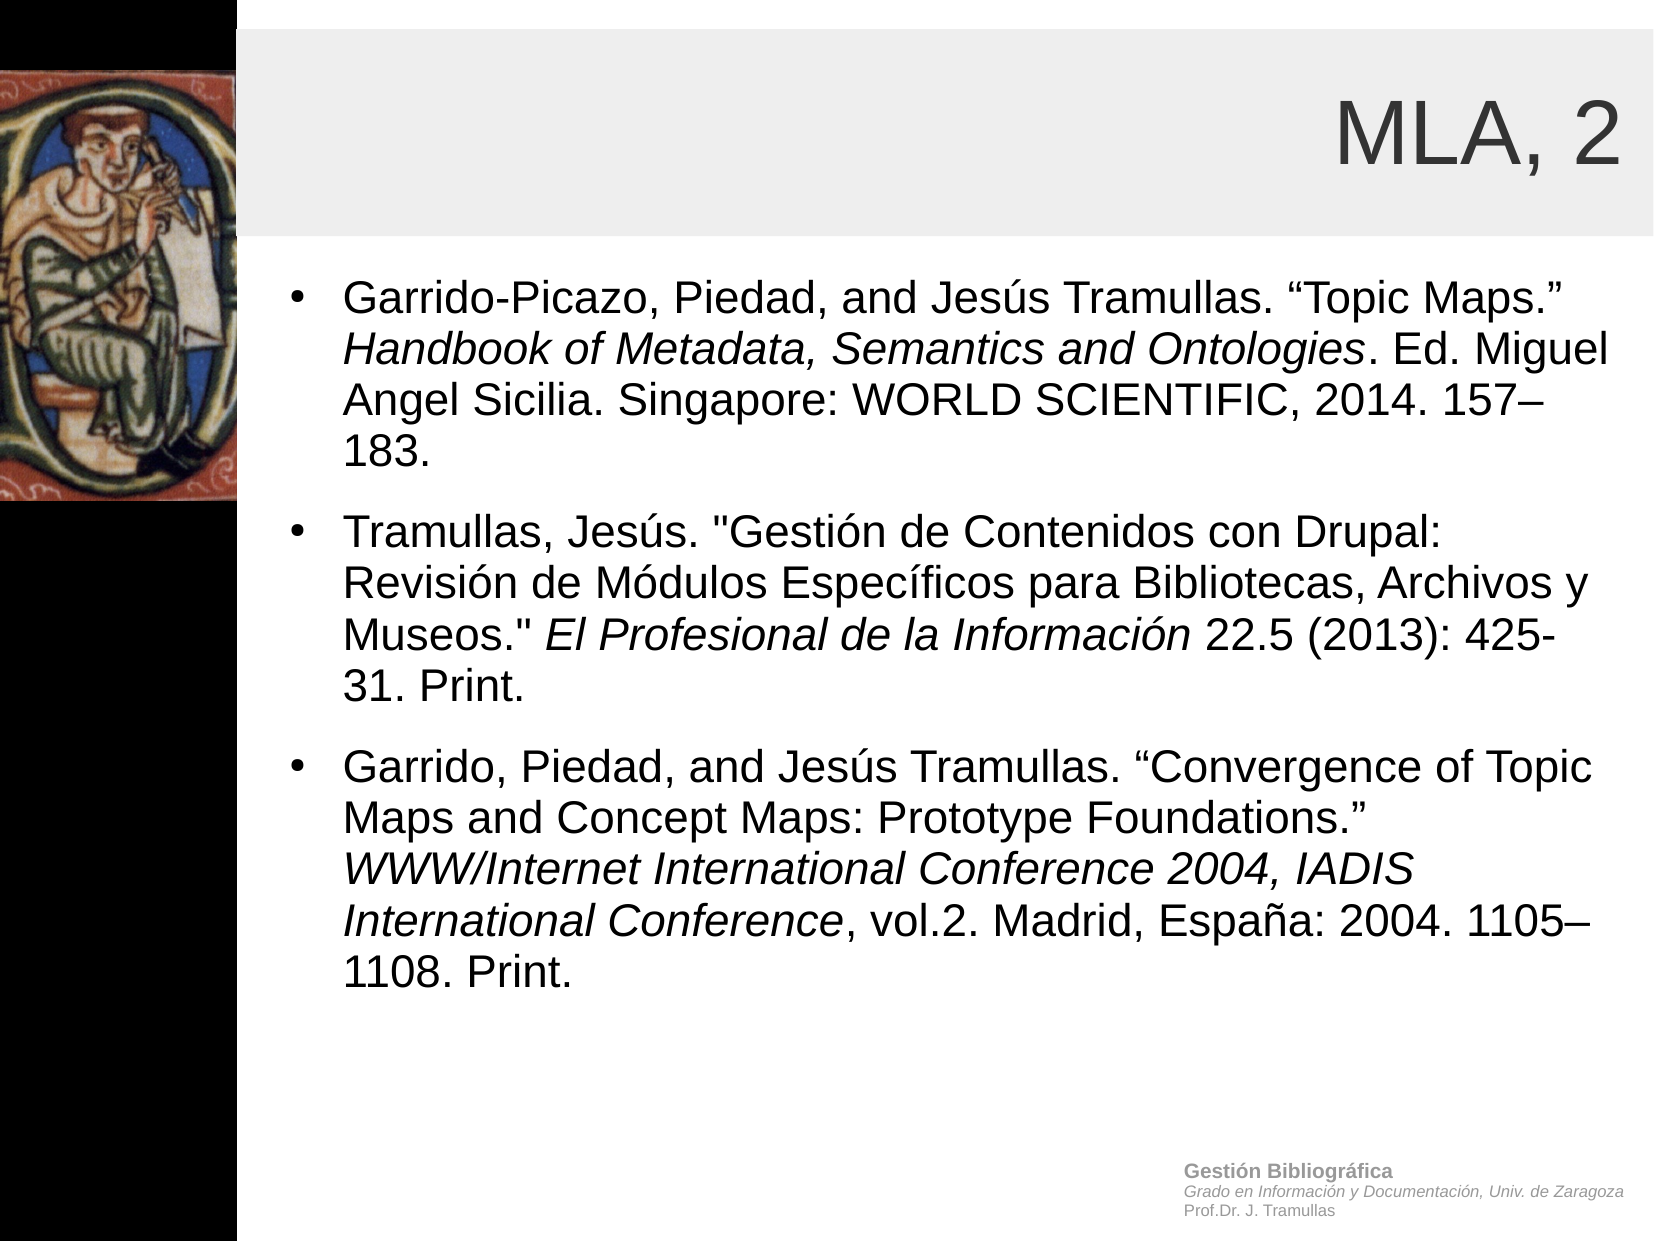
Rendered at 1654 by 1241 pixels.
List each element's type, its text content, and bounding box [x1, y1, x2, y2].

title MLA, 2 [236, 29, 1654, 237]
picture [0, 70, 237, 501]
list Garrido-Picazo, Piedad, and Jesús Tramullas. “Topic Maps.” Handbook of Metadata, Semantics and Ontologies. Ed. Miguel Angel Sicilia. Singapore: WORLD SCIENTIFIC, 2014. 157–183. Tramullas, Jesús. "Gestión de Contenidos con Drupal: Revisión de Módulos Específicos para Bibliotecas, Archivos y Museos." El Profesional de la Información 22.5 (2013): 425-31. Print. Garrido, Piedad, and Jesús Tramullas. “Convergence of Topic Maps and Concept Maps: Prototype Foundations.” WWW/Internet International Conference 2004, IADIS International Conference, vol.2. Madrid, España: 2004. 1105–1108. Print. [271, 271, 1619, 1158]
